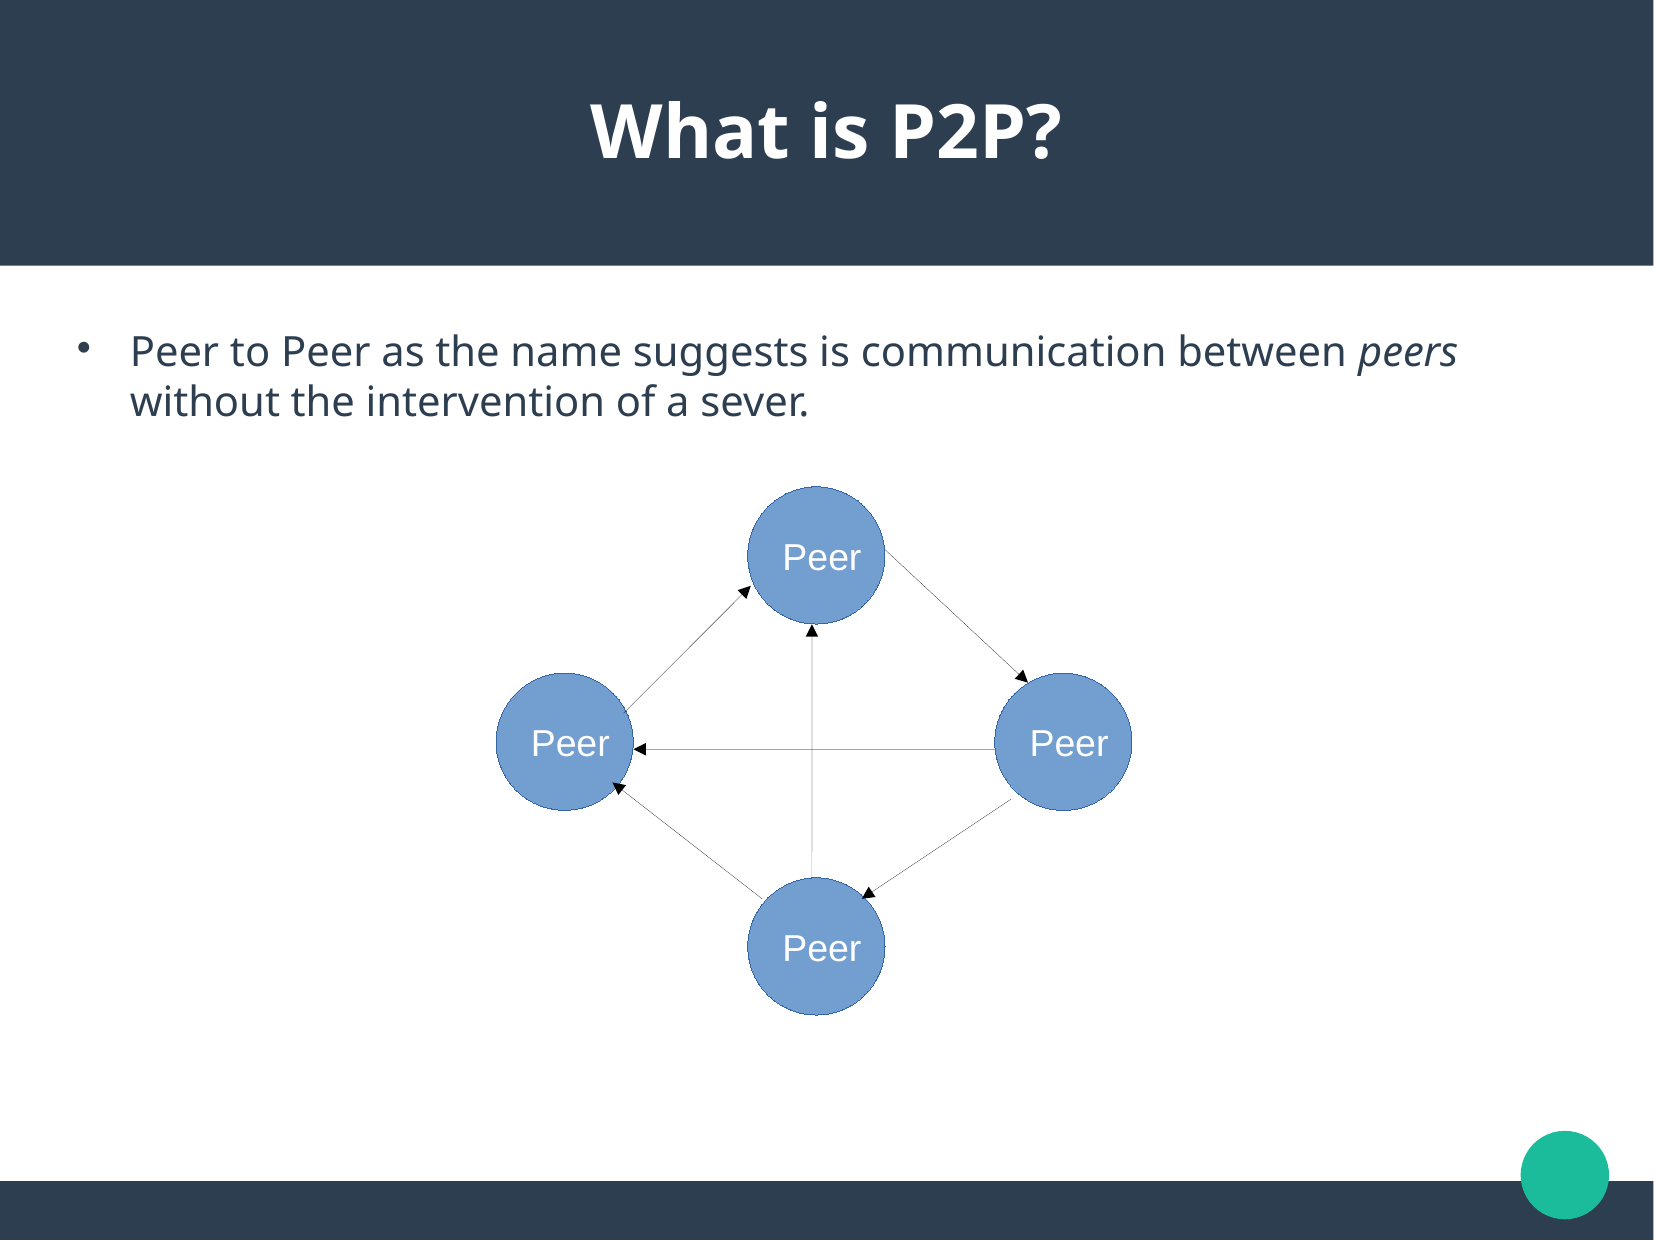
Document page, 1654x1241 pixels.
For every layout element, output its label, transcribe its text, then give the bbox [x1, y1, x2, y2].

text_box Peer [747, 877, 886, 1016]
text_box Peer [496, 673, 634, 811]
text_box What is P2P? [58, 49, 1595, 207]
text_box Peer [994, 673, 1132, 811]
text_box Peer [747, 486, 885, 625]
text_box Peer to Peer as the name suggests is communication between peers without the intervention of a sever. [58, 324, 1595, 1152]
